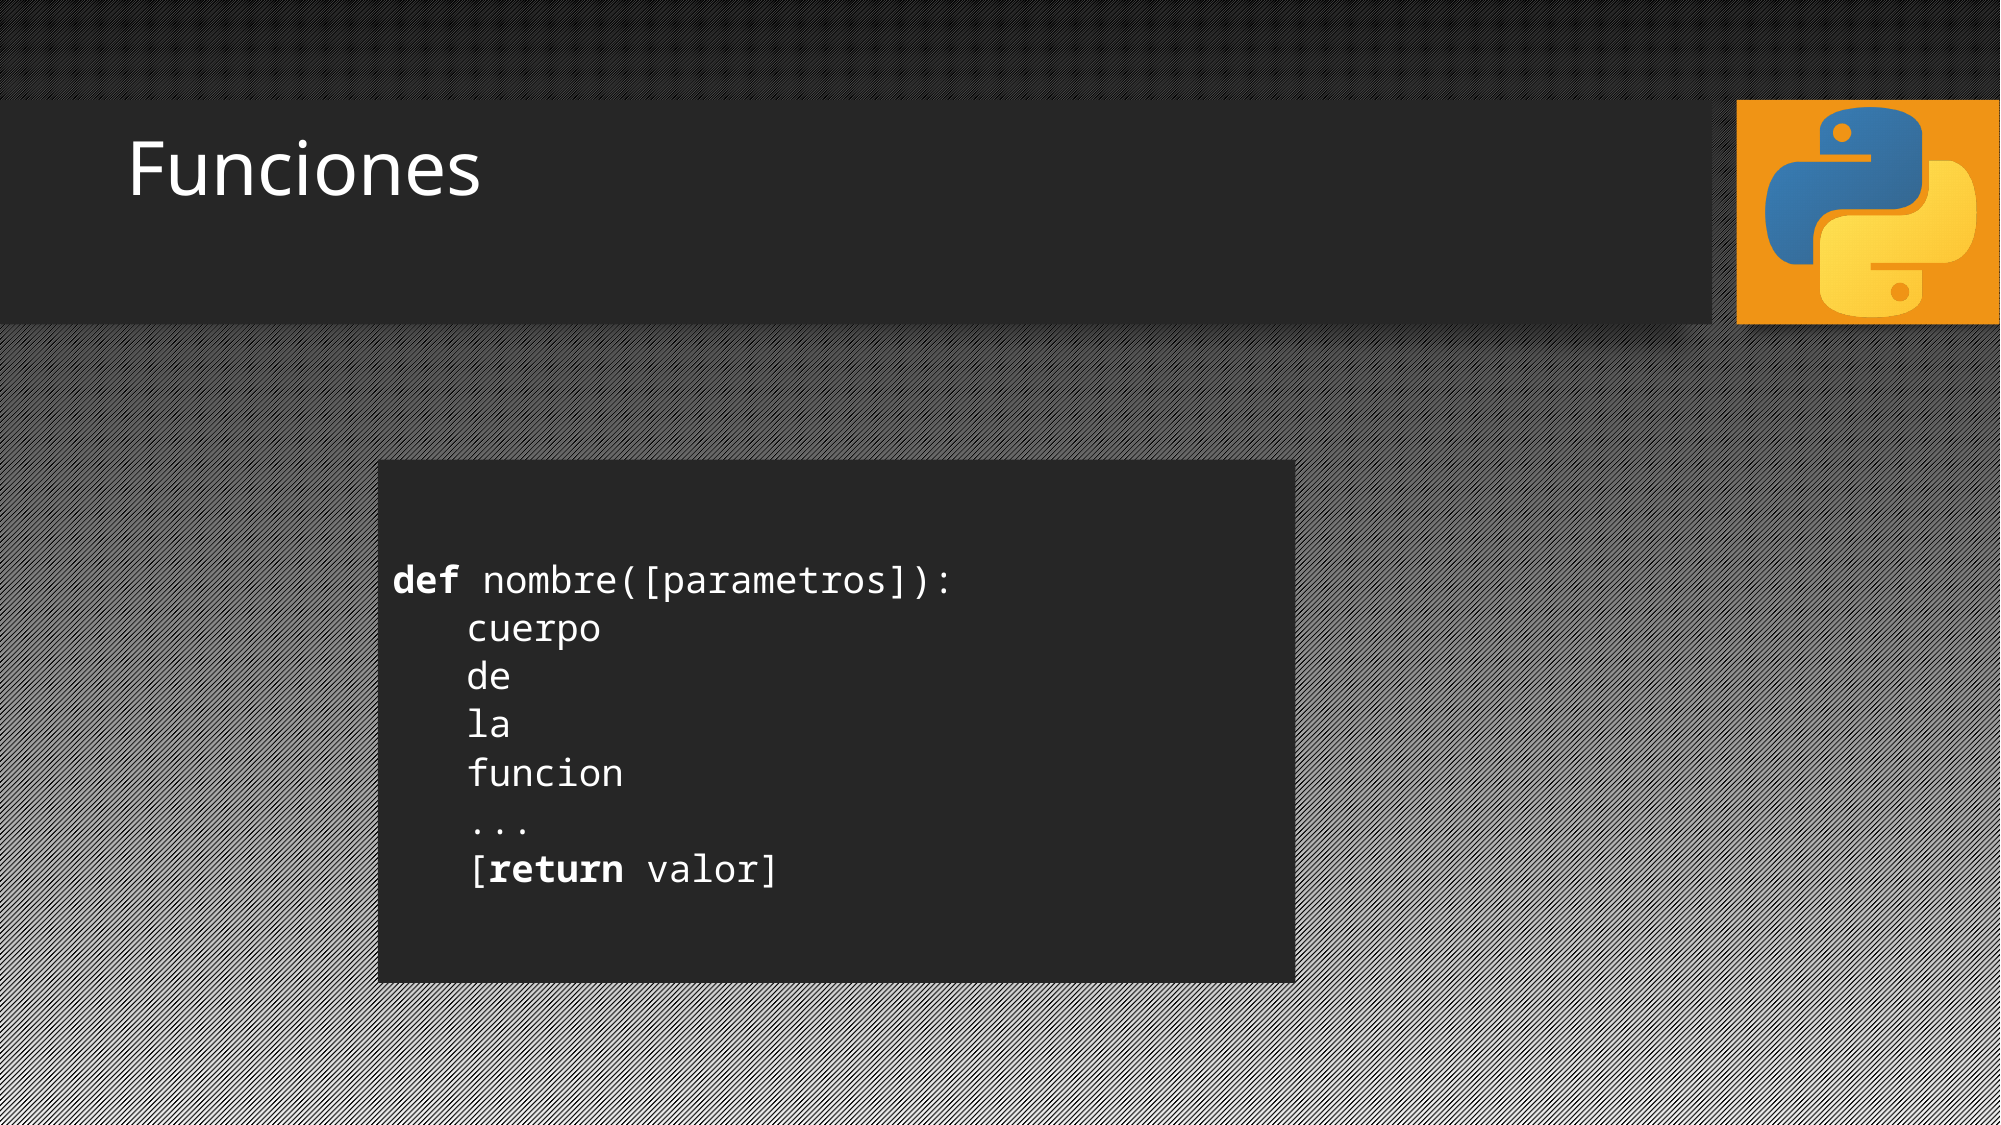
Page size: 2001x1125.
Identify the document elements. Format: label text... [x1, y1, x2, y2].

title Funciones [111, 123, 1689, 301]
text_box def nombre([parametros]): cuerpo de la funcion ... [return valor] [377, 459, 1296, 983]
picture [0, 0, 2000, 1125]
picture [1765, 107, 1977, 318]
list [111, 383, 1879, 1078]
